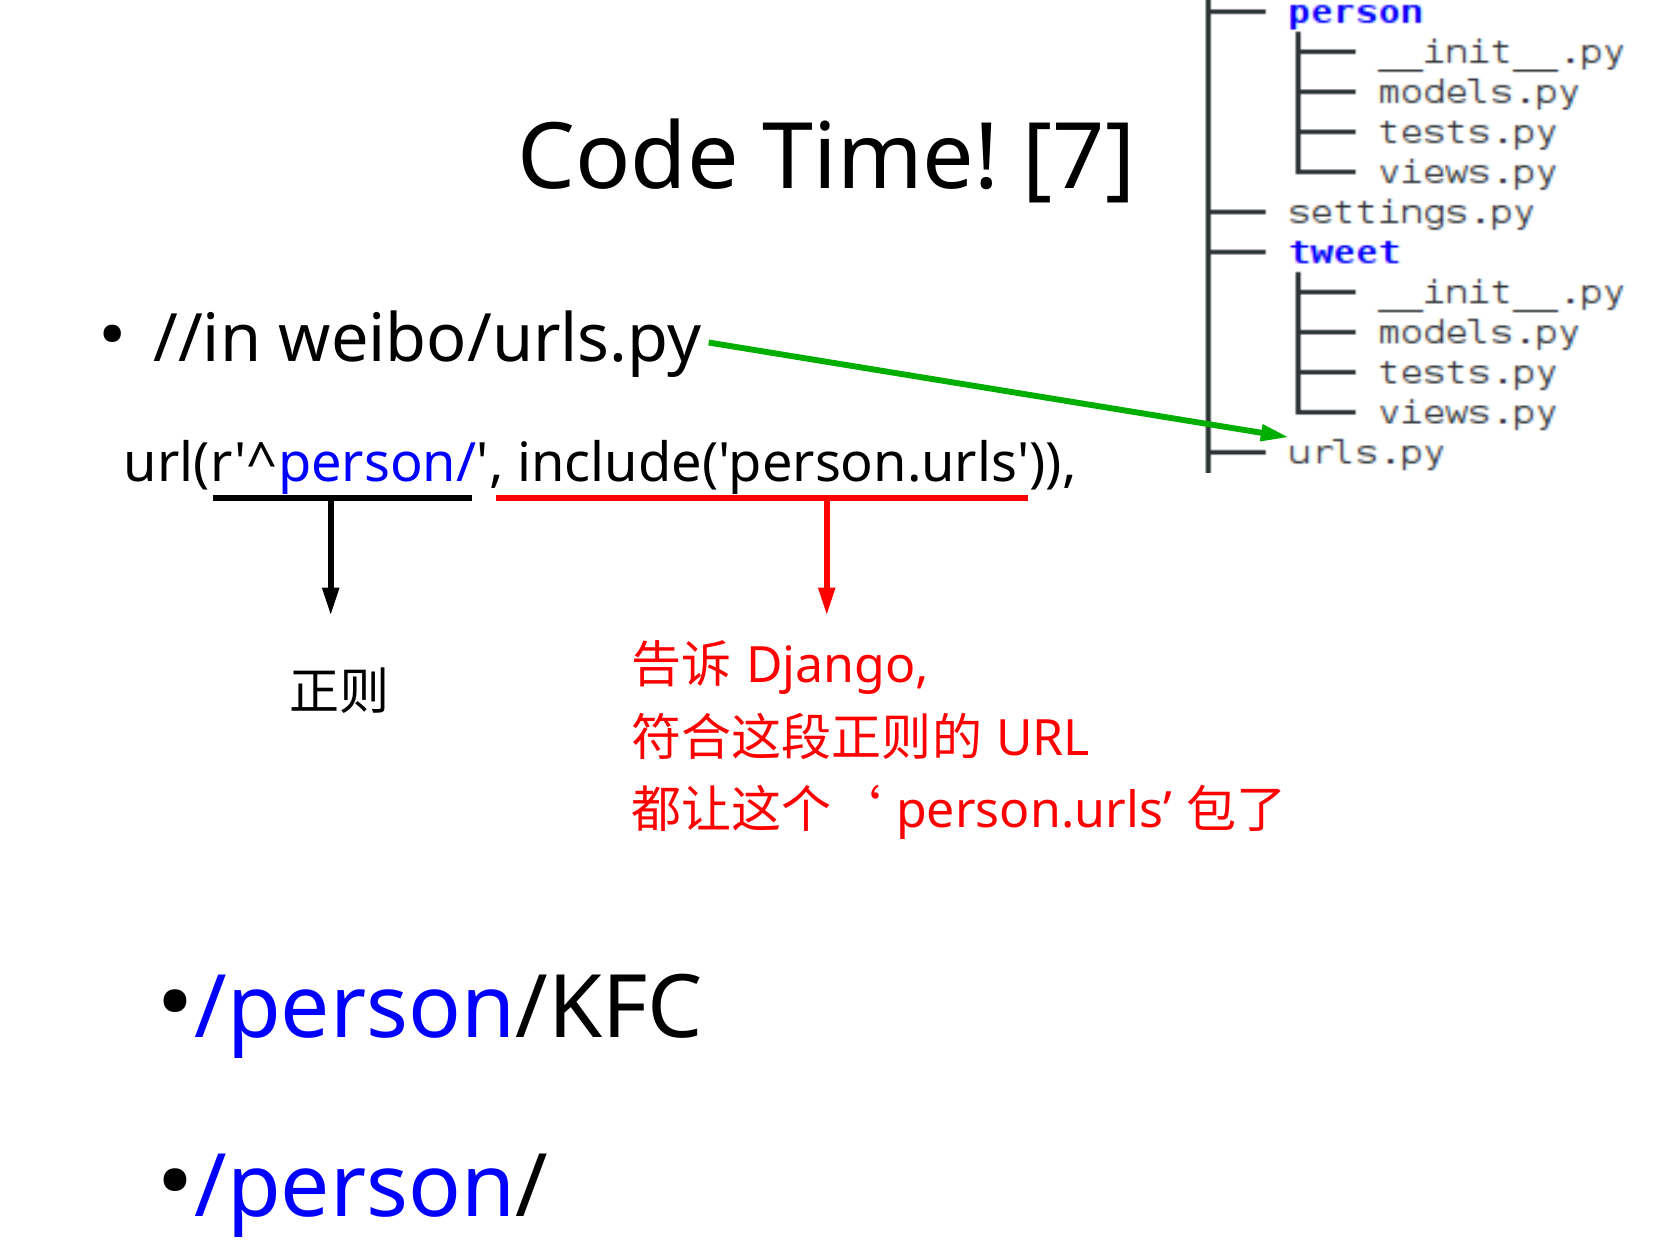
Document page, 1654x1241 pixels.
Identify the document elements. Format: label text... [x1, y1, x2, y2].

title Code Time! [7] [82, 49, 1204, 257]
text_box /person/KFC /person/R2D2 [141, 874, 761, 1152]
text_box 正则 [271, 641, 449, 721]
picture [1204, 0, 1654, 473]
text_box 告诉Django, 符合这段正则的URL 都让这个‘person.urls’包了 [614, 614, 1371, 811]
list //in weibo/urls.py [82, 290, 1204, 402]
text_box url(r'^person/', include('person.urls')), [106, 413, 1501, 498]
